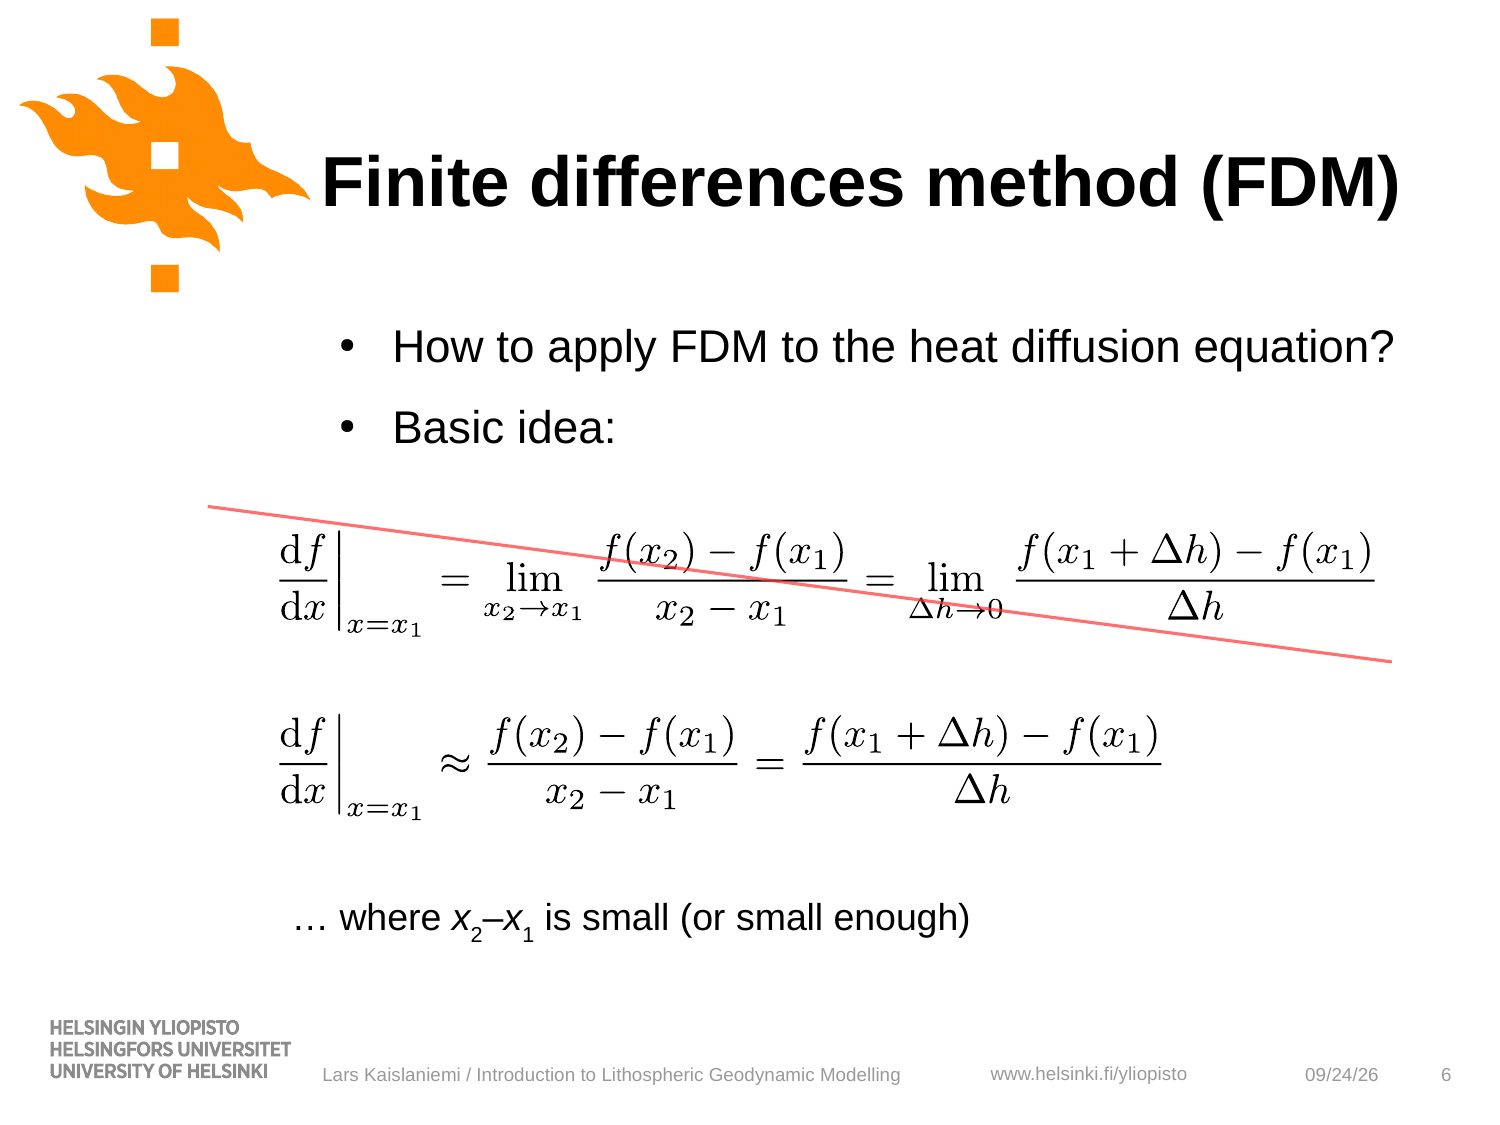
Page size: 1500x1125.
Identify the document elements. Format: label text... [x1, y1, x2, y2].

text_box [279, 713, 1162, 821]
list How to apply FDM to the heat diffusion equation? Basic idea: [321, 321, 1447, 486]
text_box [407, 530, 1375, 637]
picture [0, 0, 337, 318]
title Finite differences method (FDM) [321, 87, 1447, 276]
picture [32, 1001, 309, 1096]
text_box … where x2–x1 is small (or small enough) [276, 889, 986, 955]
text_box [279, 529, 1182, 637]
